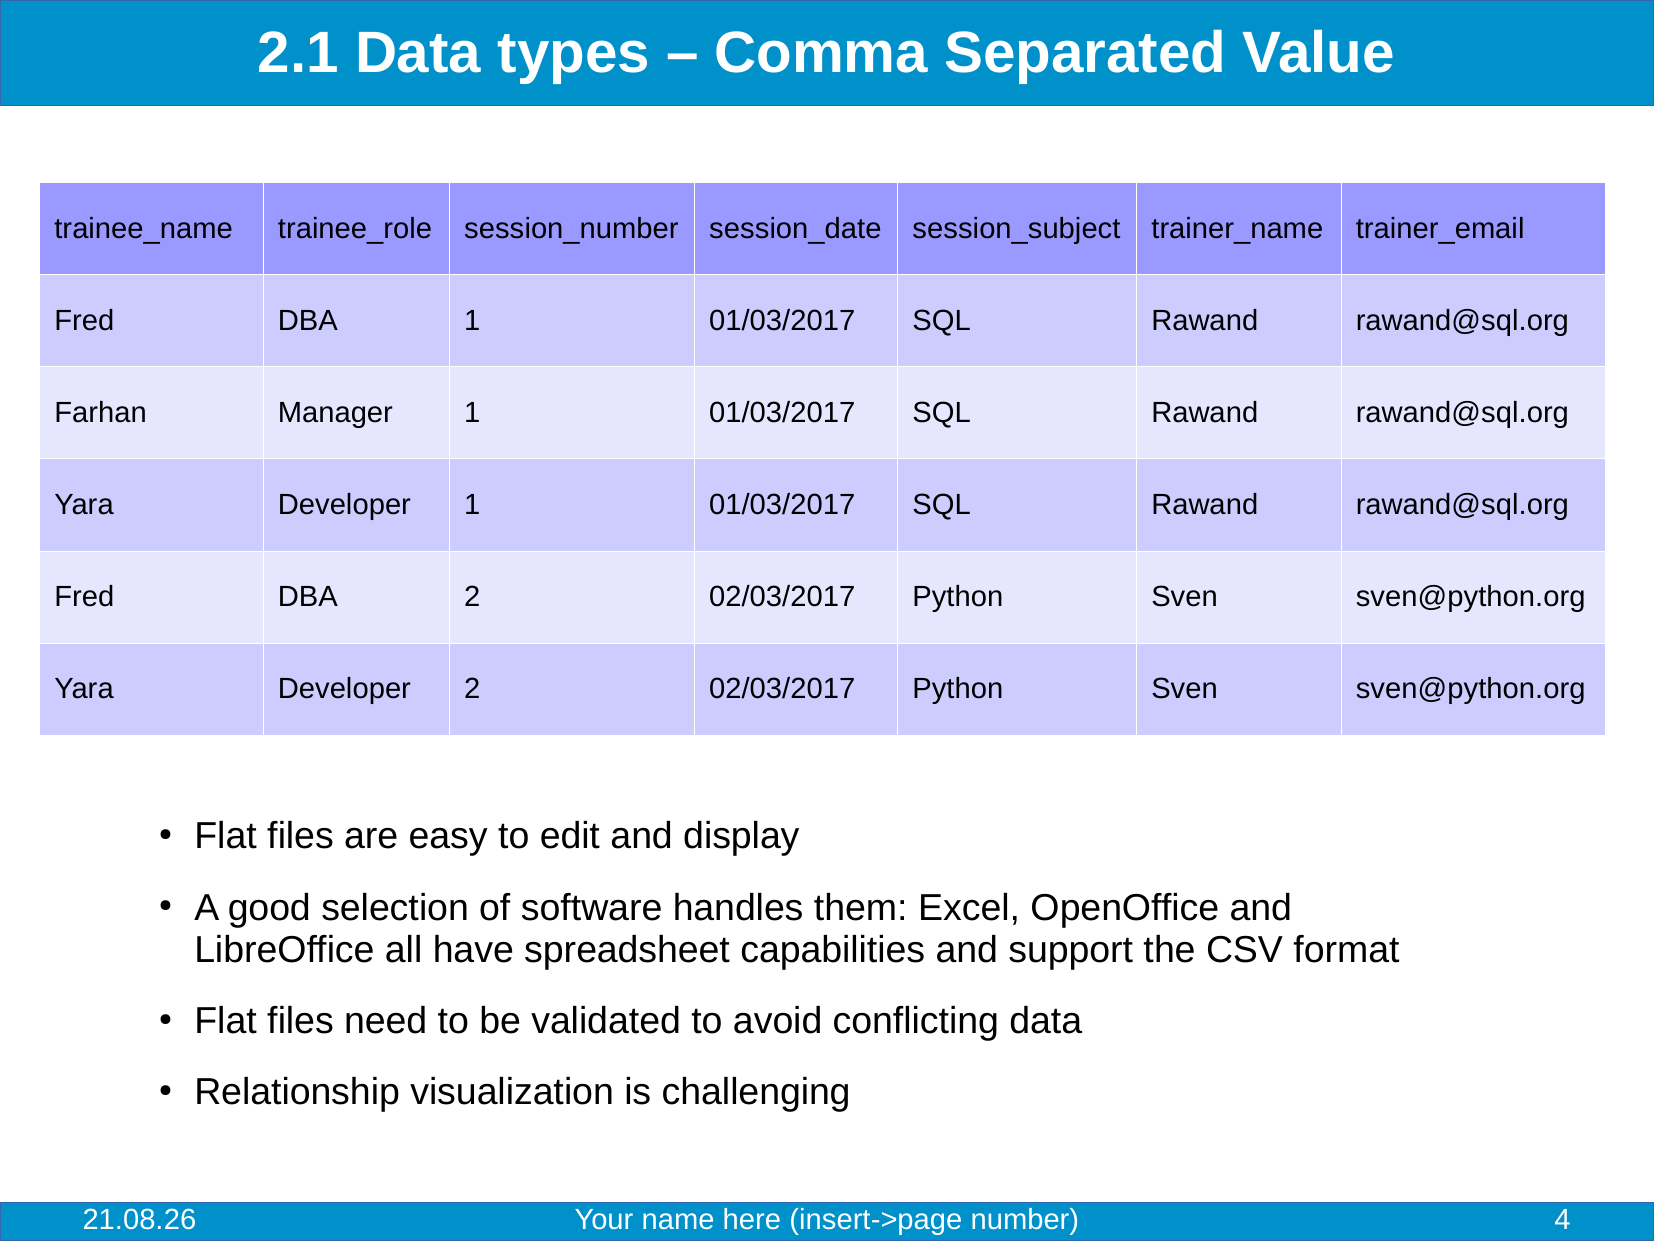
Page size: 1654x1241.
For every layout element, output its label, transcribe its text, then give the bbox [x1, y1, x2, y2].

table_cell 01/03/2017 [695, 367, 897, 458]
table_cell rawand@sql.org [1342, 459, 1605, 551]
table_cell sven@python.org [1342, 552, 1605, 643]
table_header session_date [695, 183, 897, 274]
table_cell 1 [450, 459, 694, 551]
table_cell DBA [264, 275, 449, 366]
table_cell Sven [1137, 644, 1341, 735]
table_cell Manager [264, 367, 449, 458]
table_cell Developer [264, 459, 449, 551]
table_cell DBA [264, 552, 449, 643]
table_cell 02/03/2017 [695, 644, 897, 735]
table_cell rawand@sql.org [1342, 275, 1605, 366]
text_box Flat files are easy to edit and display A good selection of software handles them: Excel, OpenOffice and LibreOffice all have spreadsheet capabilities and support the CSV format Flat files need to be validated to avoid conflicting data Relationship visualization is challenging [144, 807, 1495, 1121]
table_header session_subject [898, 183, 1136, 274]
table_cell SQL [898, 275, 1136, 366]
table_cell SQL [898, 459, 1136, 551]
table_cell sven@python.org [1342, 644, 1605, 735]
table_cell Python [898, 552, 1136, 643]
table_cell Farhan [40, 367, 263, 458]
table_cell SQL [898, 367, 1136, 458]
table_cell Developer [264, 644, 449, 735]
table_cell Sven [1137, 552, 1341, 643]
table_header trainee_name [40, 183, 263, 274]
table_header trainer_email [1342, 183, 1605, 274]
table_cell Python [898, 644, 1136, 735]
table_header trainer_name [1137, 183, 1341, 274]
table_header session_number [450, 183, 694, 274]
table_cell 02/03/2017 [695, 552, 897, 643]
table_cell 1 [450, 275, 694, 366]
table_cell 01/03/2017 [695, 275, 897, 366]
table_cell rawand@sql.org [1342, 367, 1605, 458]
table_cell Rawand [1137, 367, 1341, 458]
table_header trainee_role [264, 183, 449, 274]
table_cell Fred [40, 552, 263, 643]
table_cell 01/03/2017 [695, 459, 897, 551]
table_cell 2 [450, 644, 694, 735]
table_cell 2 [450, 552, 694, 643]
title 2.1 Data types – Comma Separated Value [0, 0, 1654, 106]
table_cell Rawand [1137, 459, 1341, 551]
table_cell Fred [40, 275, 263, 366]
table_cell Yara [40, 644, 263, 735]
table_cell Yara [40, 459, 263, 551]
table_cell Rawand [1137, 275, 1341, 366]
table_cell 1 [450, 367, 694, 458]
